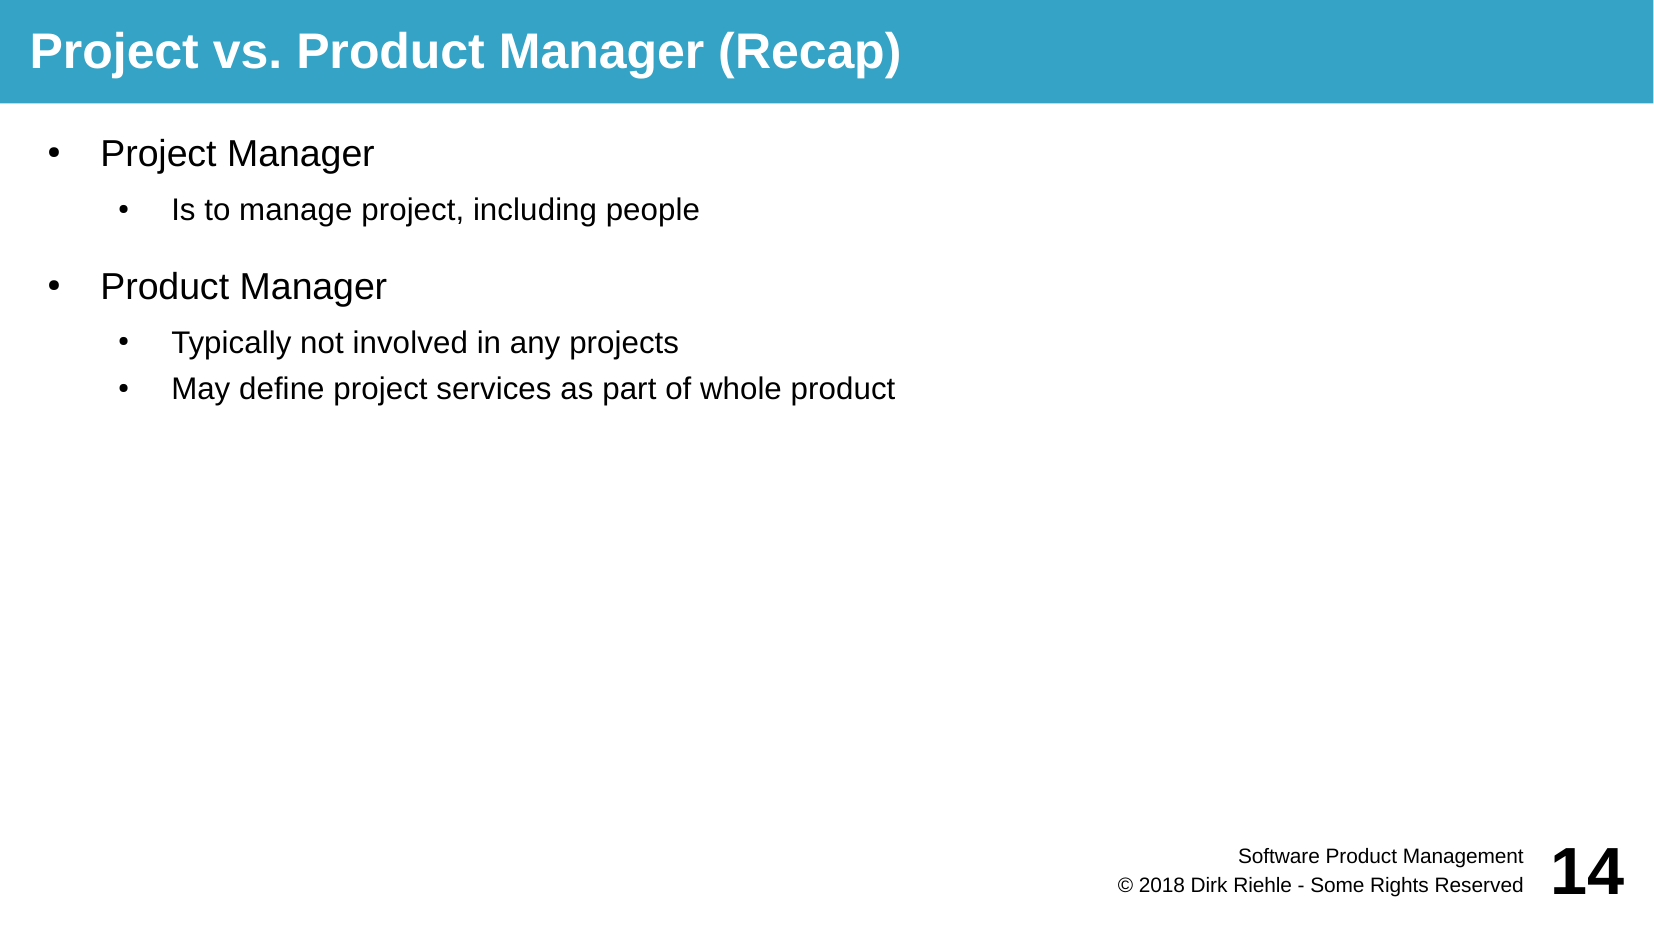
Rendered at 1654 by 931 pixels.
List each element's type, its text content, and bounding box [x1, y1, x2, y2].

title Project vs. Product Manager (Recap) [0, 0, 1654, 104]
list Project Manager Is to manage project, including people Product Manager Typically not involved in any projects May define project services as part of whole product [29, 132, 1625, 813]
